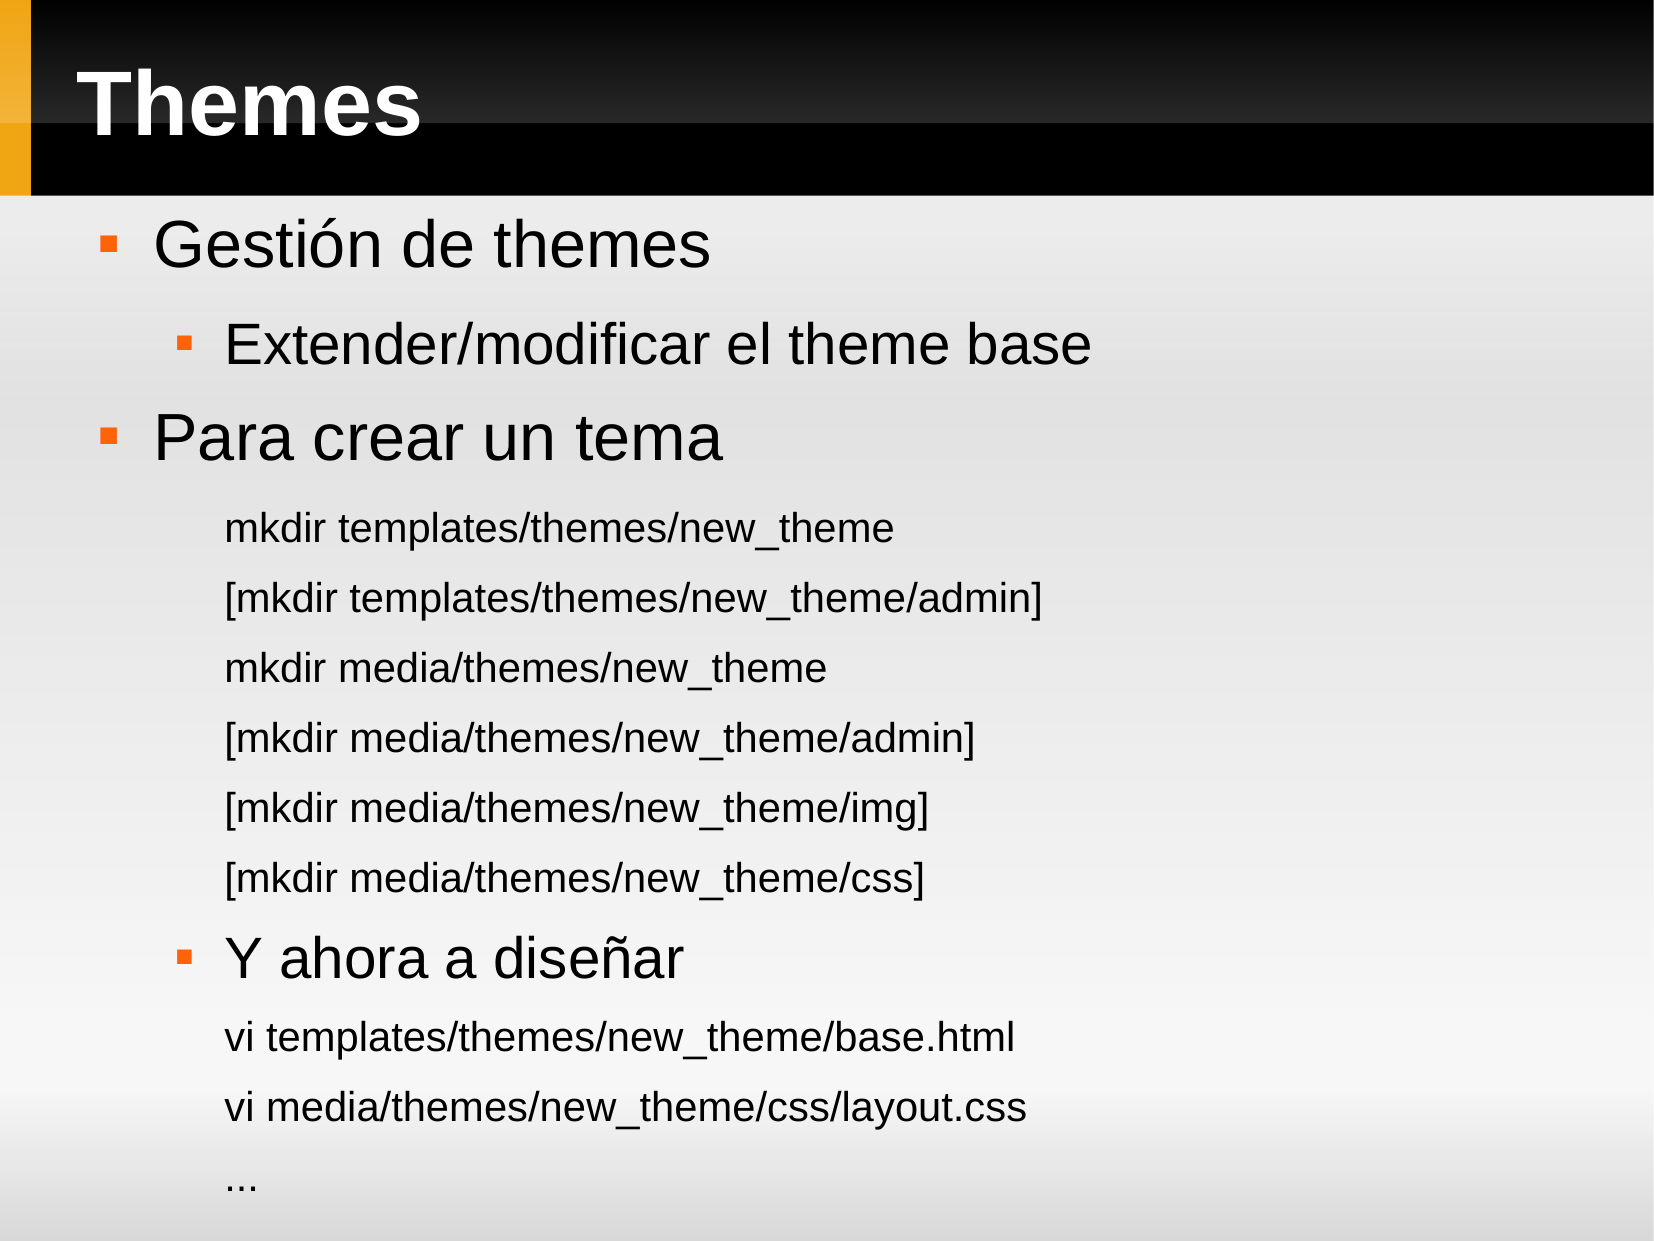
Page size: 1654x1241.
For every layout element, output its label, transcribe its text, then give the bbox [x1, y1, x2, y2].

title Themes [76, 0, 1565, 208]
list Gestión de themes Extender/modificar el theme base Para crear un tema mkdir templates/themes/new_theme [mkdir templates/themes/new_theme/admin] mkdir media/themes/new_theme [mkdir media/themes/new_theme/admin] [mkdir media/themes/new_theme/img] [mkdir media/themes/new_theme/css] Y ahora a diseñar vi templates/themes/new_theme/base.html vi media/themes/new_theme/css/layout.css ... [82, 207, 1571, 1211]
picture [0, 0, 1654, 1241]
